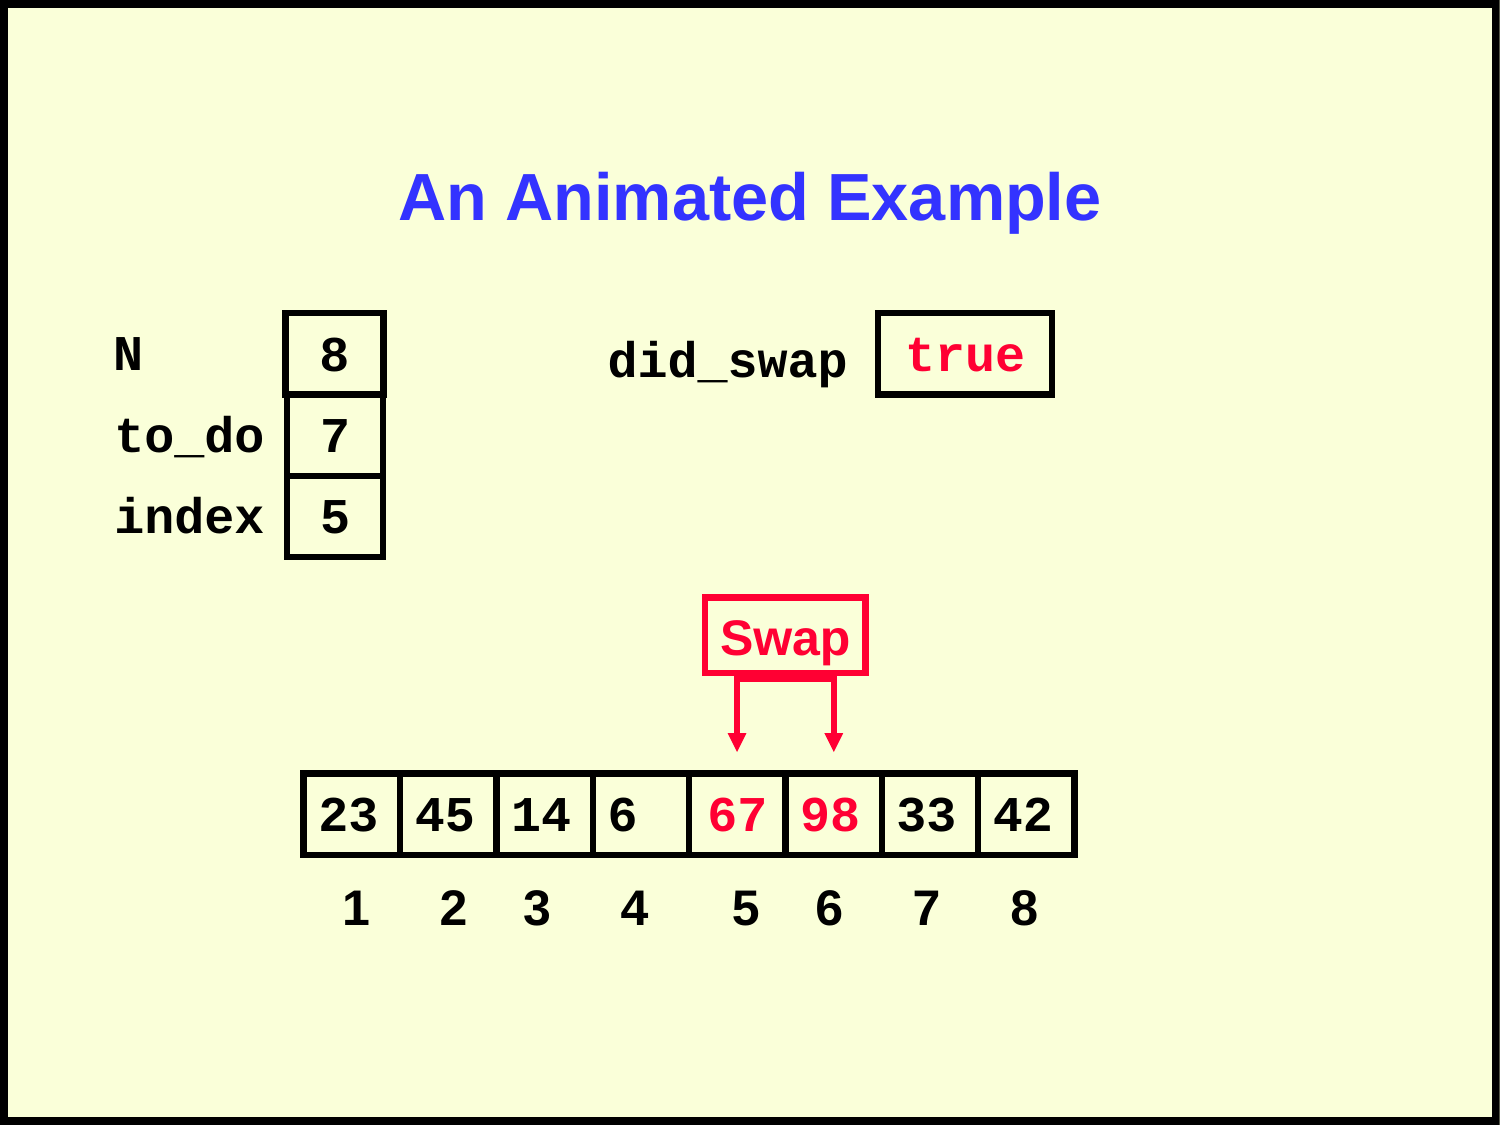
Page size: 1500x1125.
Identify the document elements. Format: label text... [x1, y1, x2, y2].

text_box 67 [689, 773, 786, 855]
text_box true [877, 313, 1053, 395]
text_box 7 [286, 395, 384, 475]
text_box 23 [303, 773, 400, 855]
text_box index [99, 475, 280, 552]
text_box N [98, 313, 279, 389]
text_box 5 [286, 475, 384, 558]
text_box 98 [786, 773, 881, 855]
title An Animated Example [112, 99, 1388, 288]
text_box 1 2 3 4 5 6 7 8 [327, 868, 1055, 944]
text_box did_swap [592, 319, 877, 395]
text_box to_do [99, 394, 280, 470]
text_box 14 [497, 773, 592, 855]
text_box 33 [881, 773, 978, 855]
text_box 6 [592, 773, 689, 855]
text_box 42 [978, 773, 1075, 855]
text_box Swap [705, 597, 866, 674]
text_box 8 [285, 313, 384, 395]
text_box 45 [400, 773, 497, 855]
